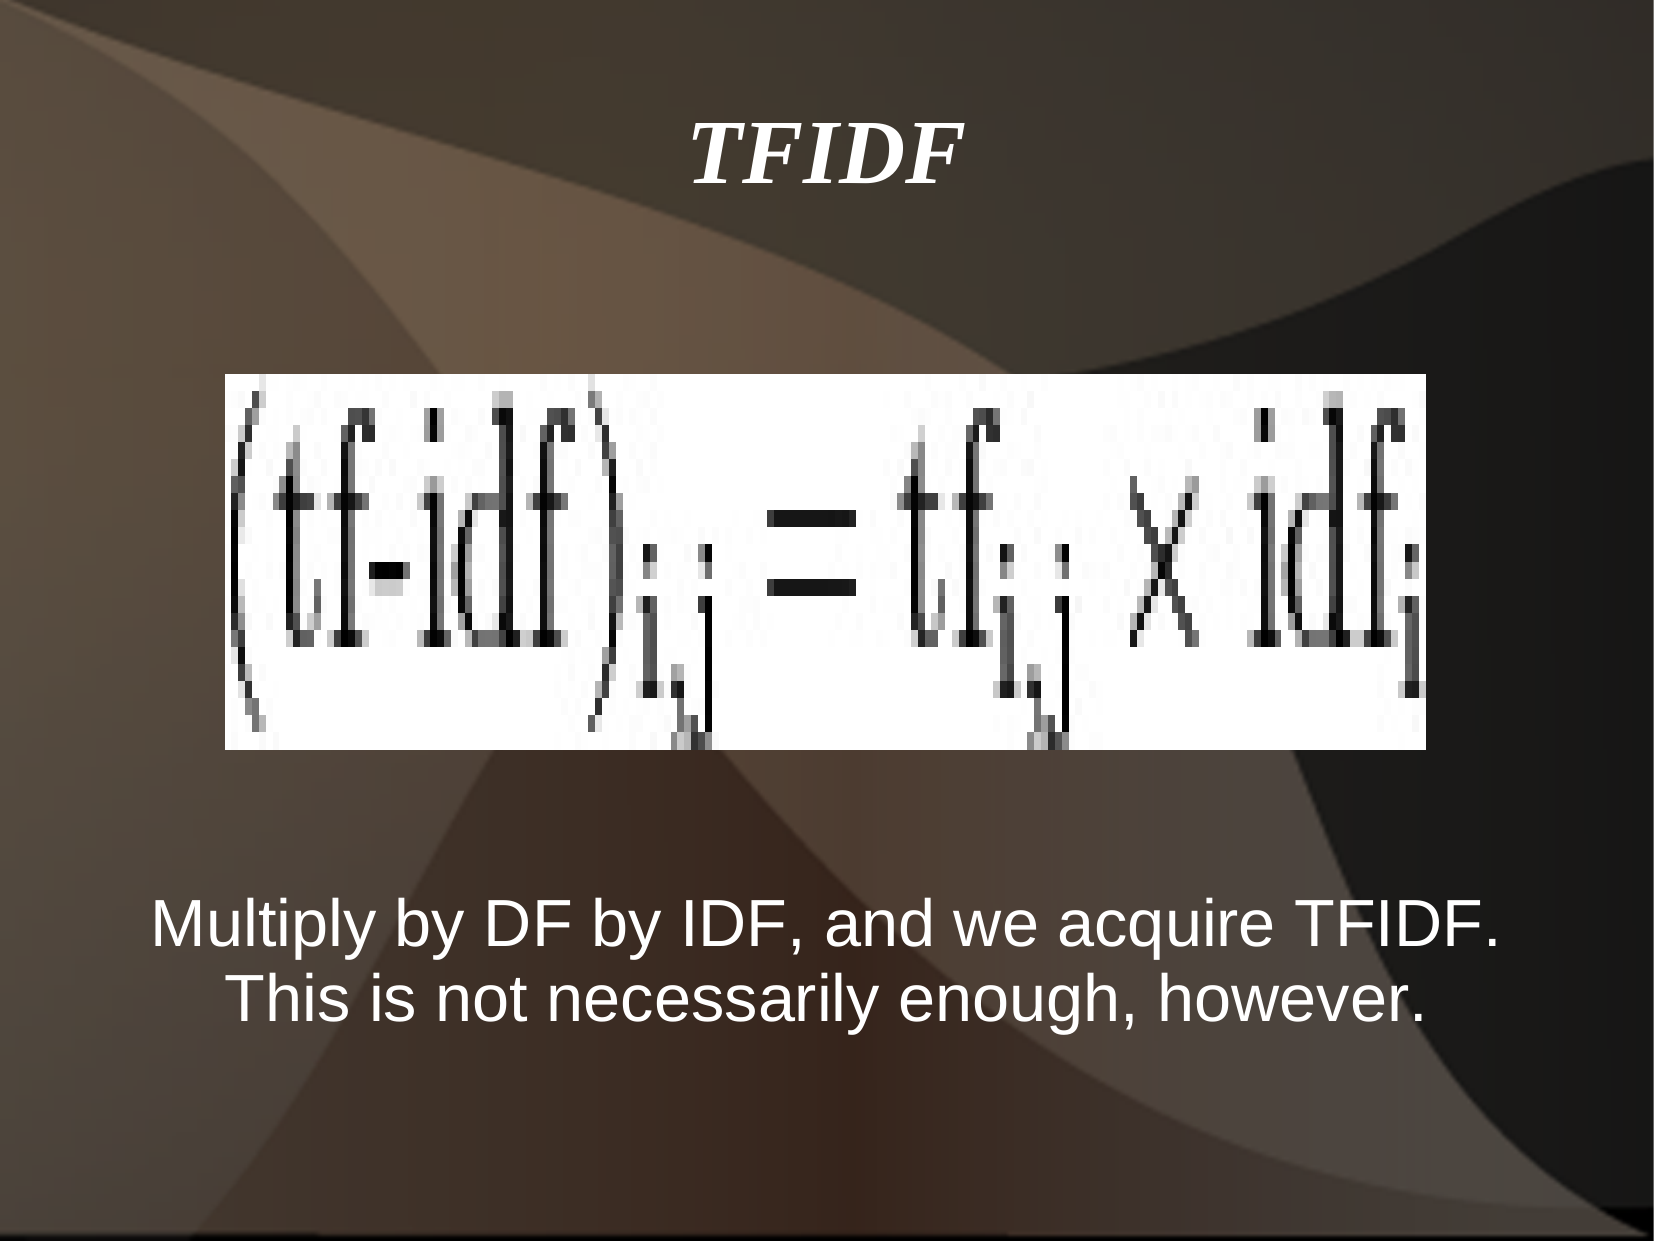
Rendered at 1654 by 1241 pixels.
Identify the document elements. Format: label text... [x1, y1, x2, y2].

picture [0, 0, 1654, 1241]
subtitle Multiply by DF by IDF, and we acquire TFIDF. This is not necessarily enough, however. [82, 297, 1571, 1102]
title TFIDF [82, 56, 1571, 250]
